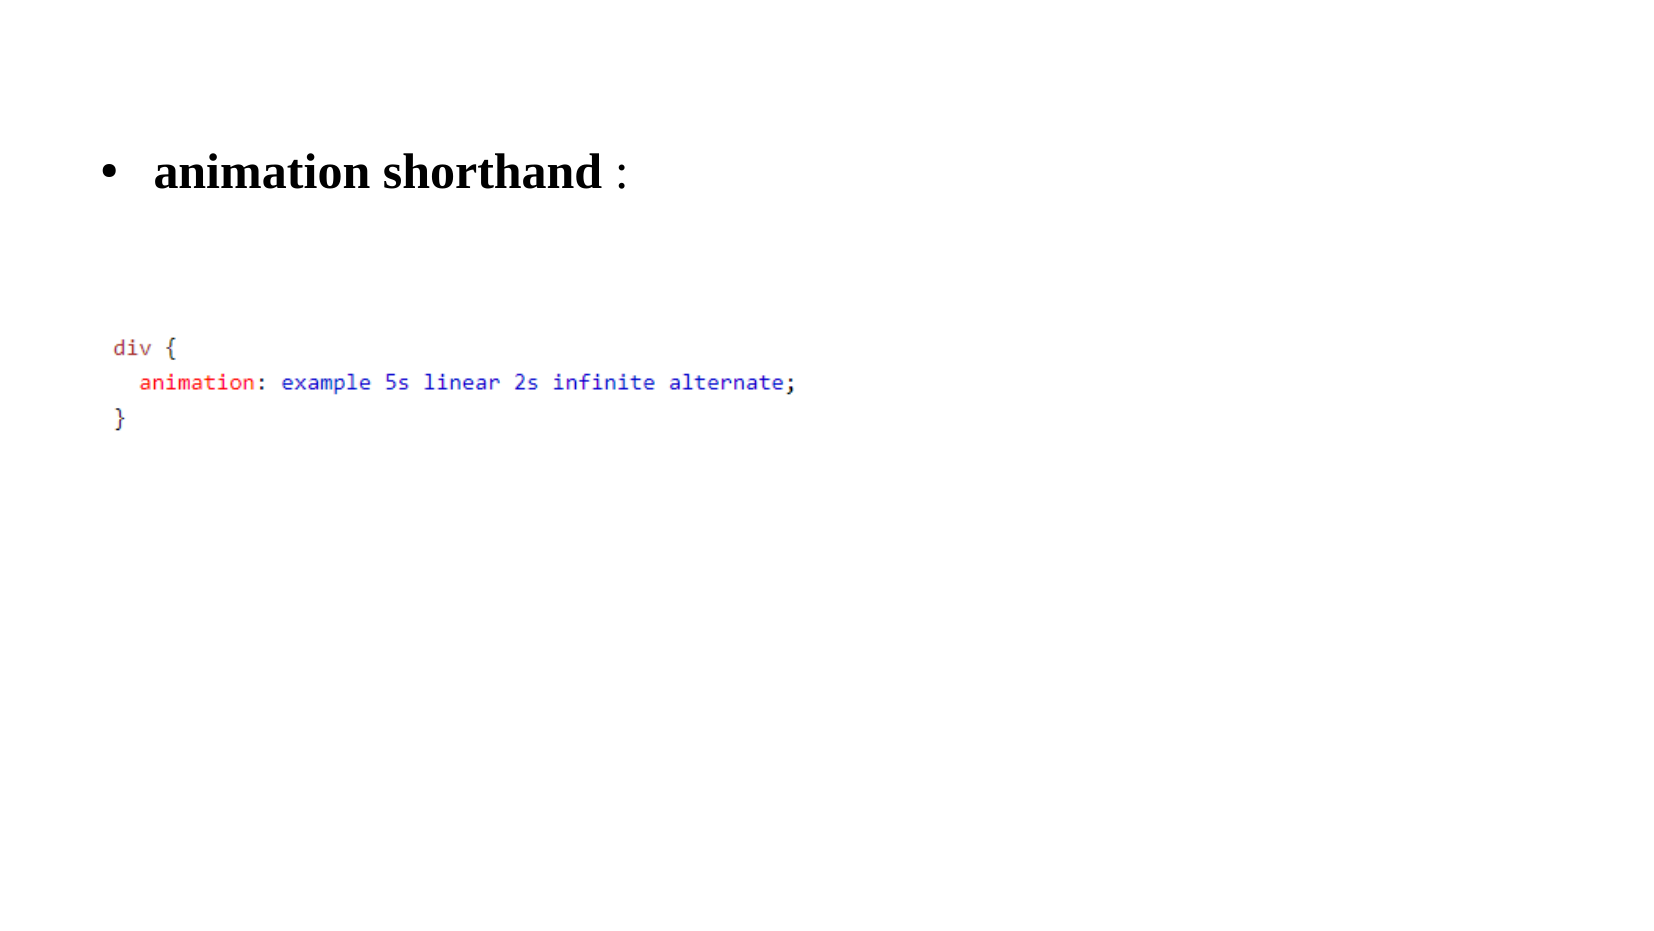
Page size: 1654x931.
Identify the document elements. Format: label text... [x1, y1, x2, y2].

list animation shorthand : [82, 51, 1571, 857]
picture [104, 324, 827, 443]
